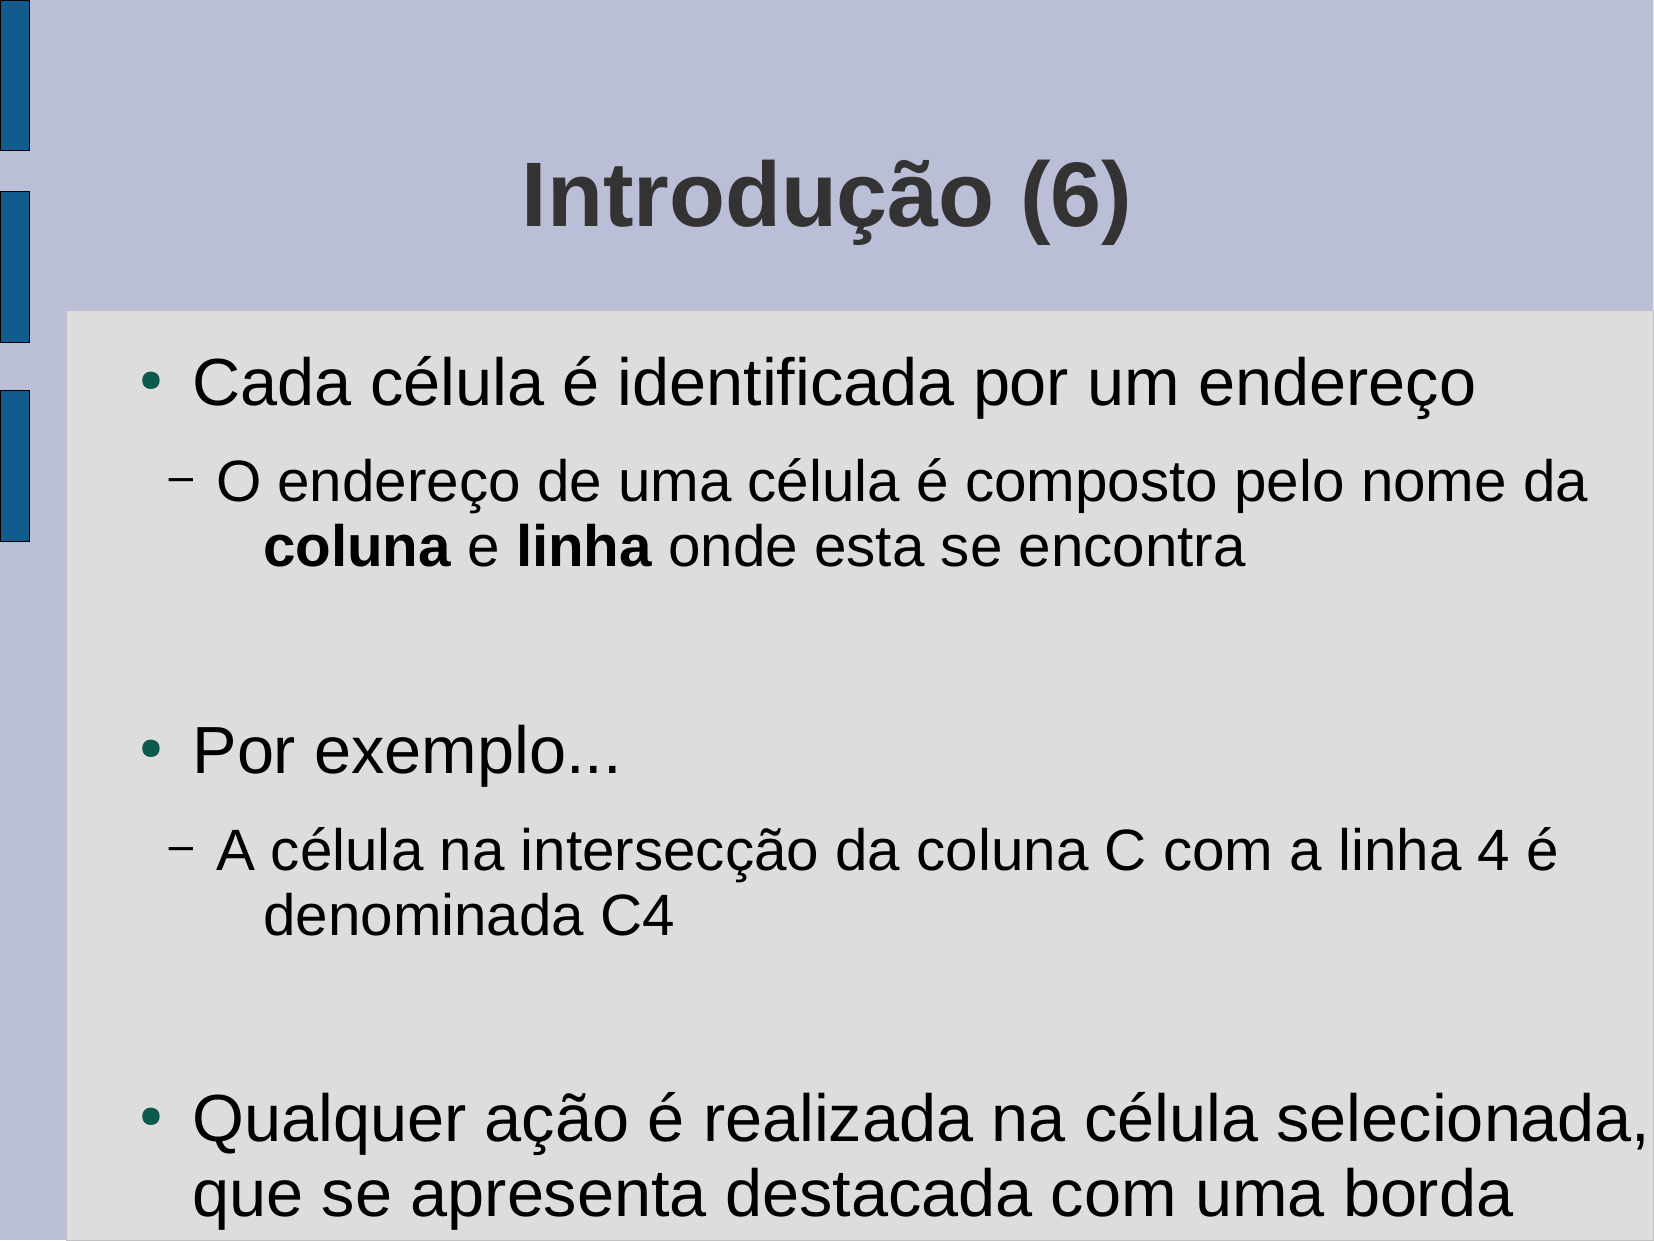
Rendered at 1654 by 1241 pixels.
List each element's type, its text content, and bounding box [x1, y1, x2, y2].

title Introdução (6) [121, 98, 1534, 291]
list Cada célula é identificada por um endereço O endereço de uma célula é composto pelo nome da coluna e linha onde esta se encontra Por exemplo... A célula na intersecção da coluna C com a linha 4 é denominada C4 Qualquer ação é realizada na célula selecionada, que se apresenta destacada com uma borda [121, 344, 1654, 1241]
